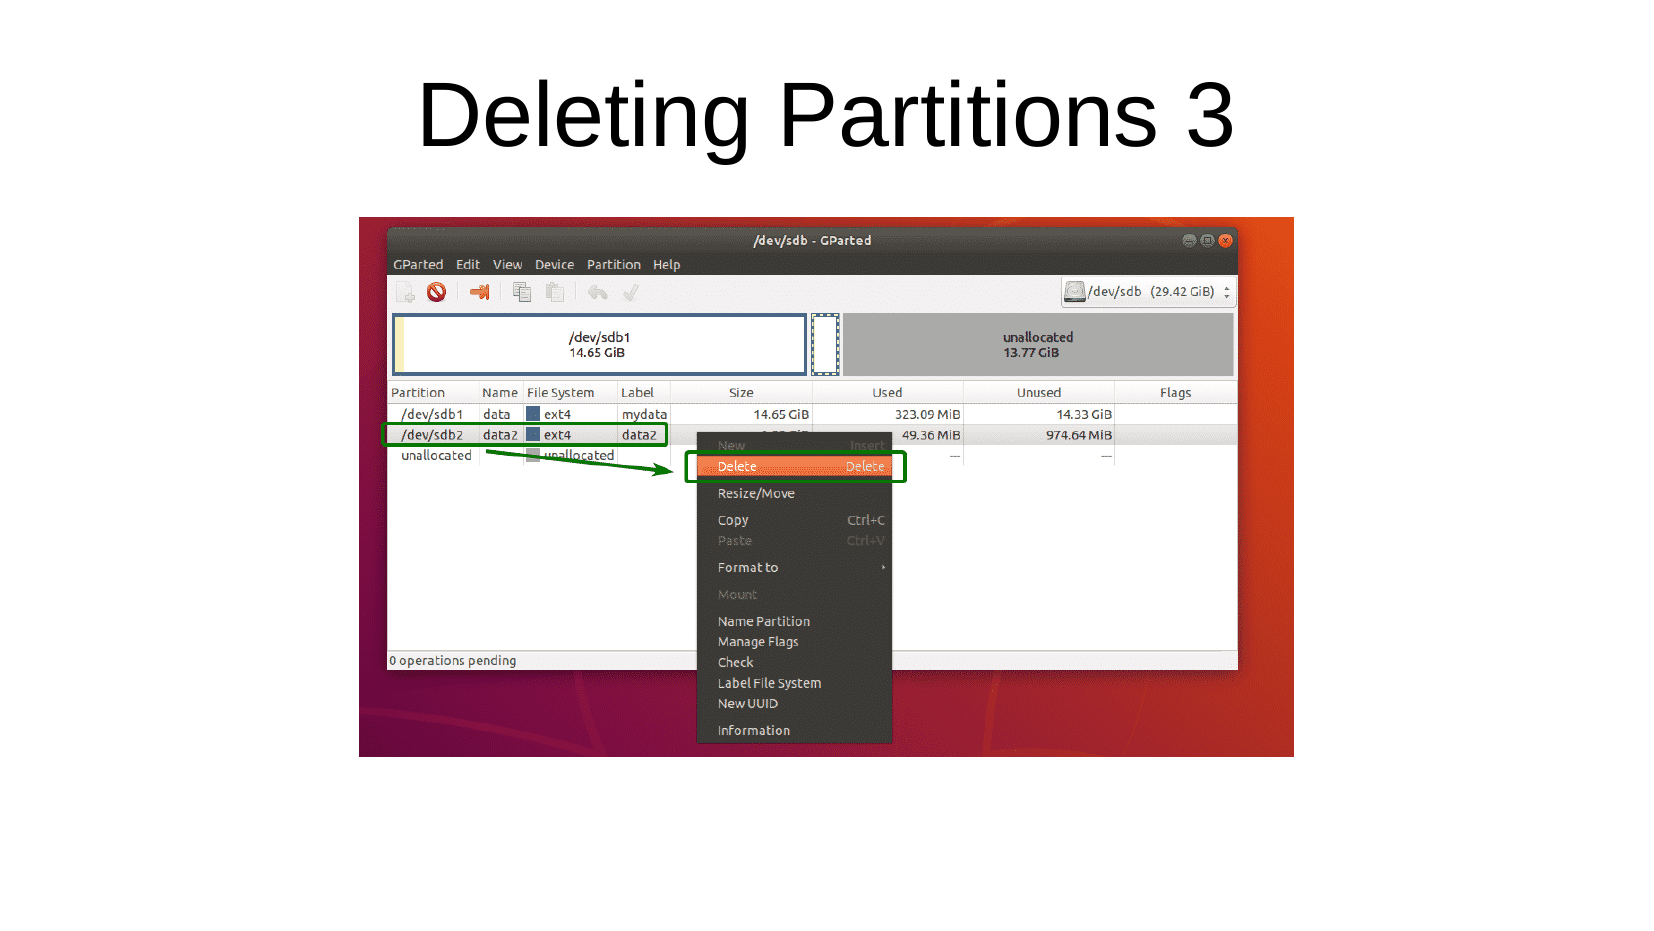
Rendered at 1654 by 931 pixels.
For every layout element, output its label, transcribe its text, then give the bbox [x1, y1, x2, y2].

title Deleting Partitions 3 [82, 37, 1571, 193]
picture [359, 217, 1294, 758]
